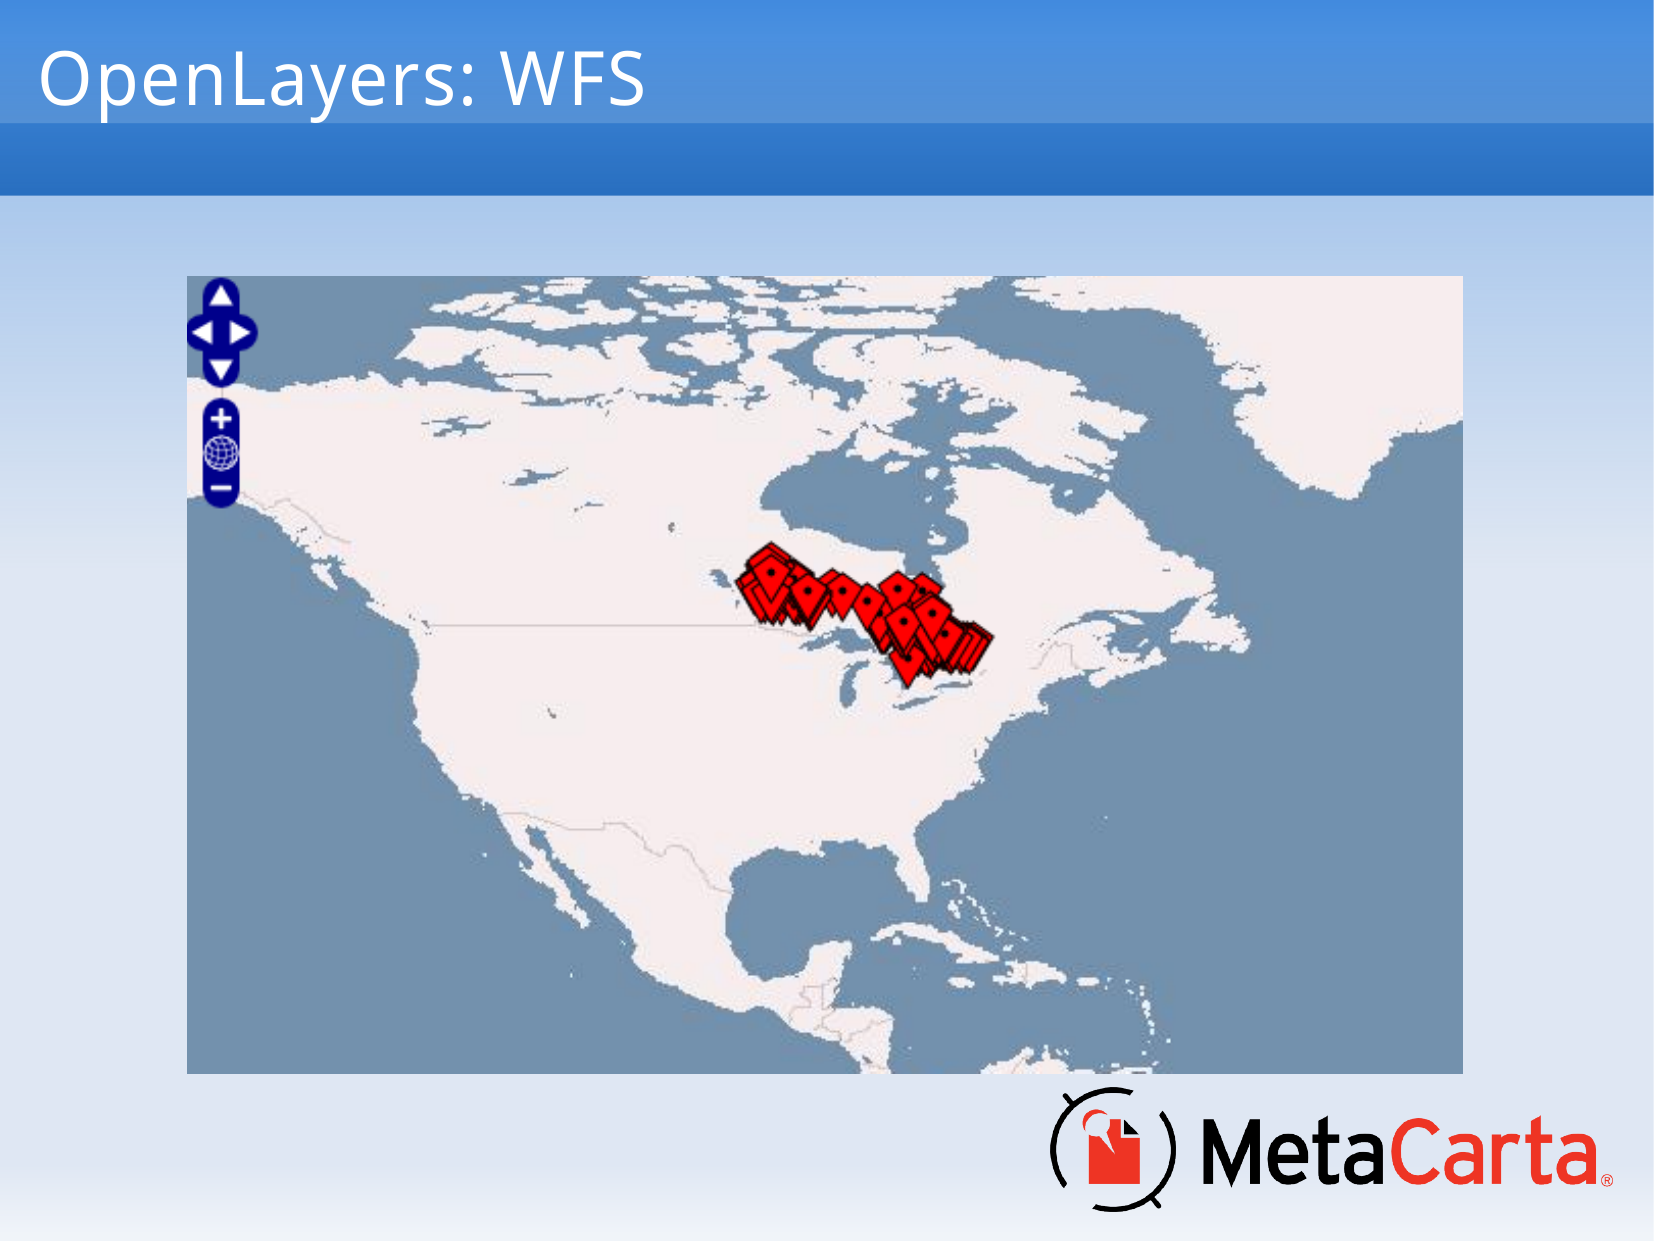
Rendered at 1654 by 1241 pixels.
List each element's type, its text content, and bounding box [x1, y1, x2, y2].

picture [0, 0, 1654, 1241]
title OpenLayers: WFS [37, 2, 1463, 151]
